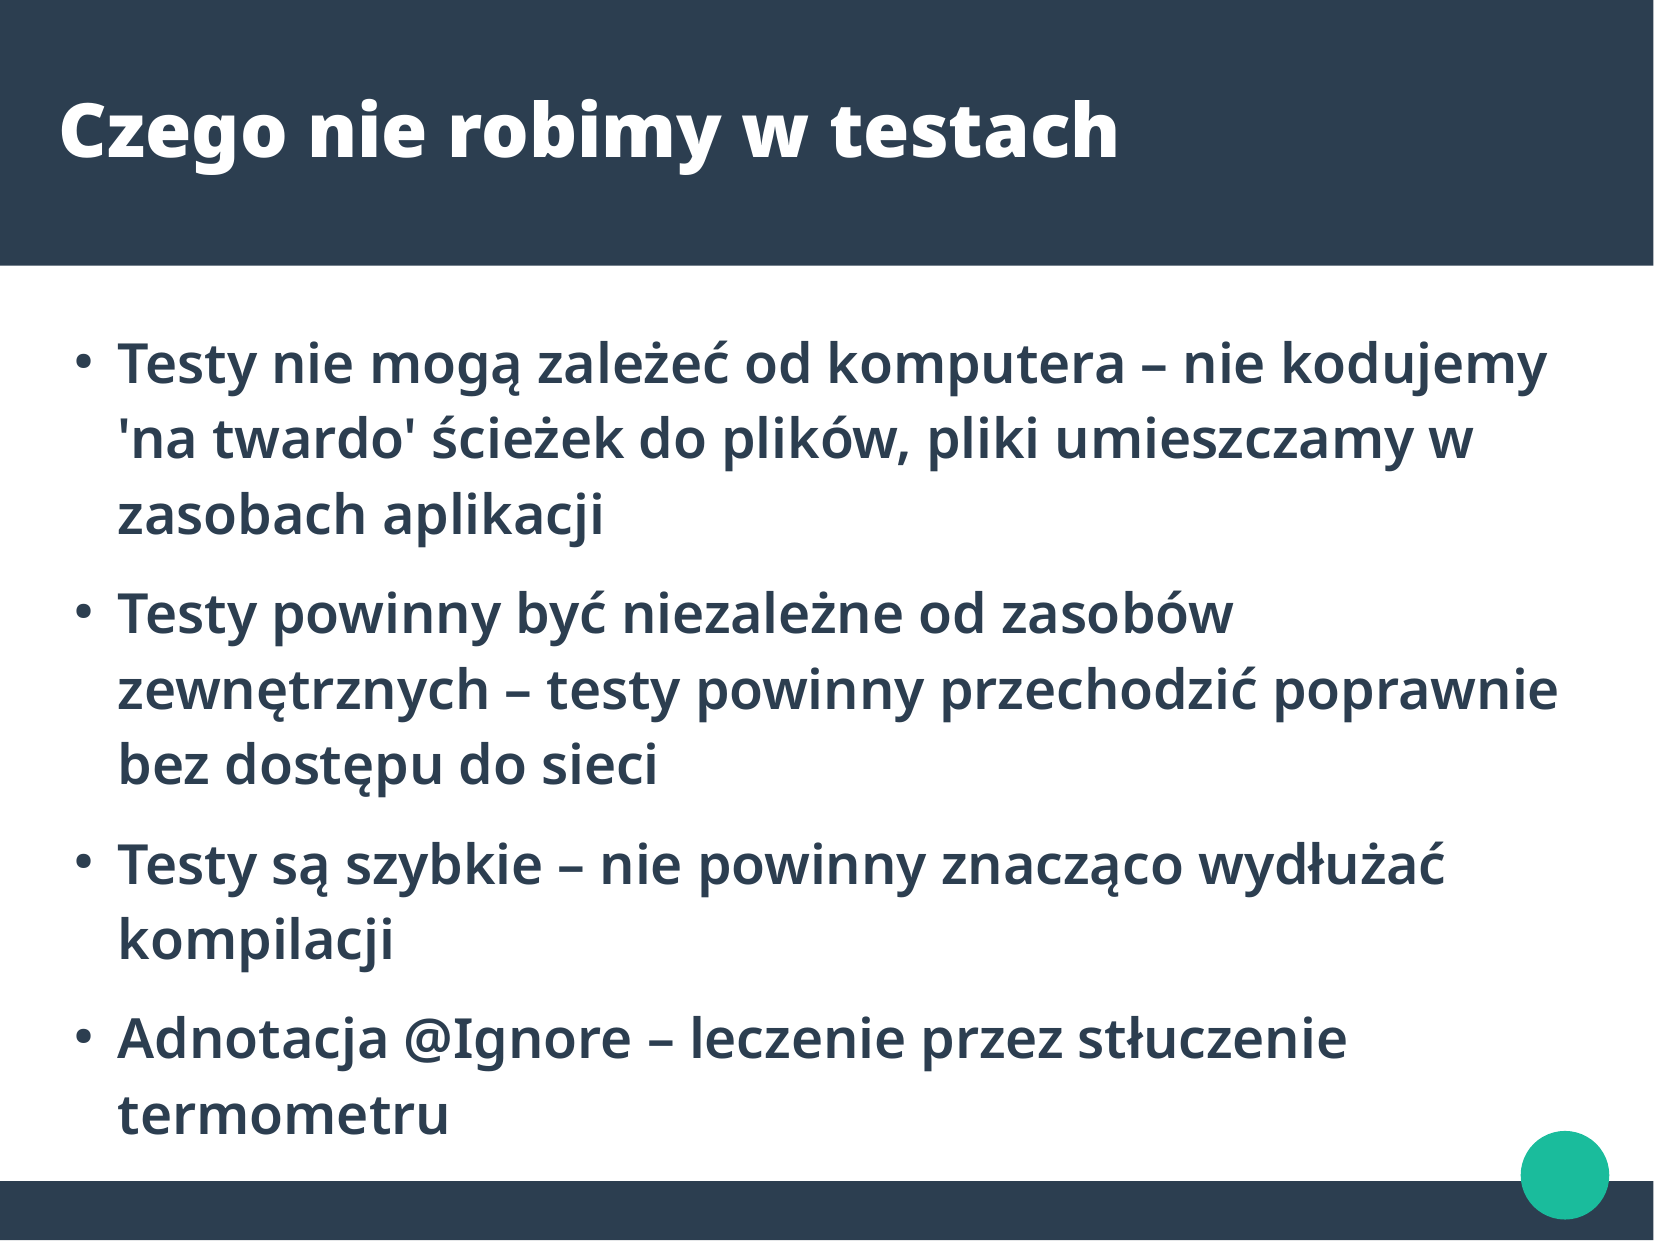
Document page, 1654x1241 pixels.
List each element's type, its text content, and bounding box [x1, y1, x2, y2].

list Testy nie mogą zależeć od komputera – nie kodujemy 'na twardo' ścieżek do plików, pliki umieszczamy w zasobach aplikacji Testy powinny być niezależne od zasobów zewnętrznych – testy powinny przechodzić poprawnie bez dostępu do sieci Testy są szybkie – nie powinny znacząco wydłużać kompilacji Adnotacja @Ignore – leczenie przez stłuczenie termometru [59, 324, 1595, 1152]
title Czego nie robimy w testach [59, 49, 1595, 207]
